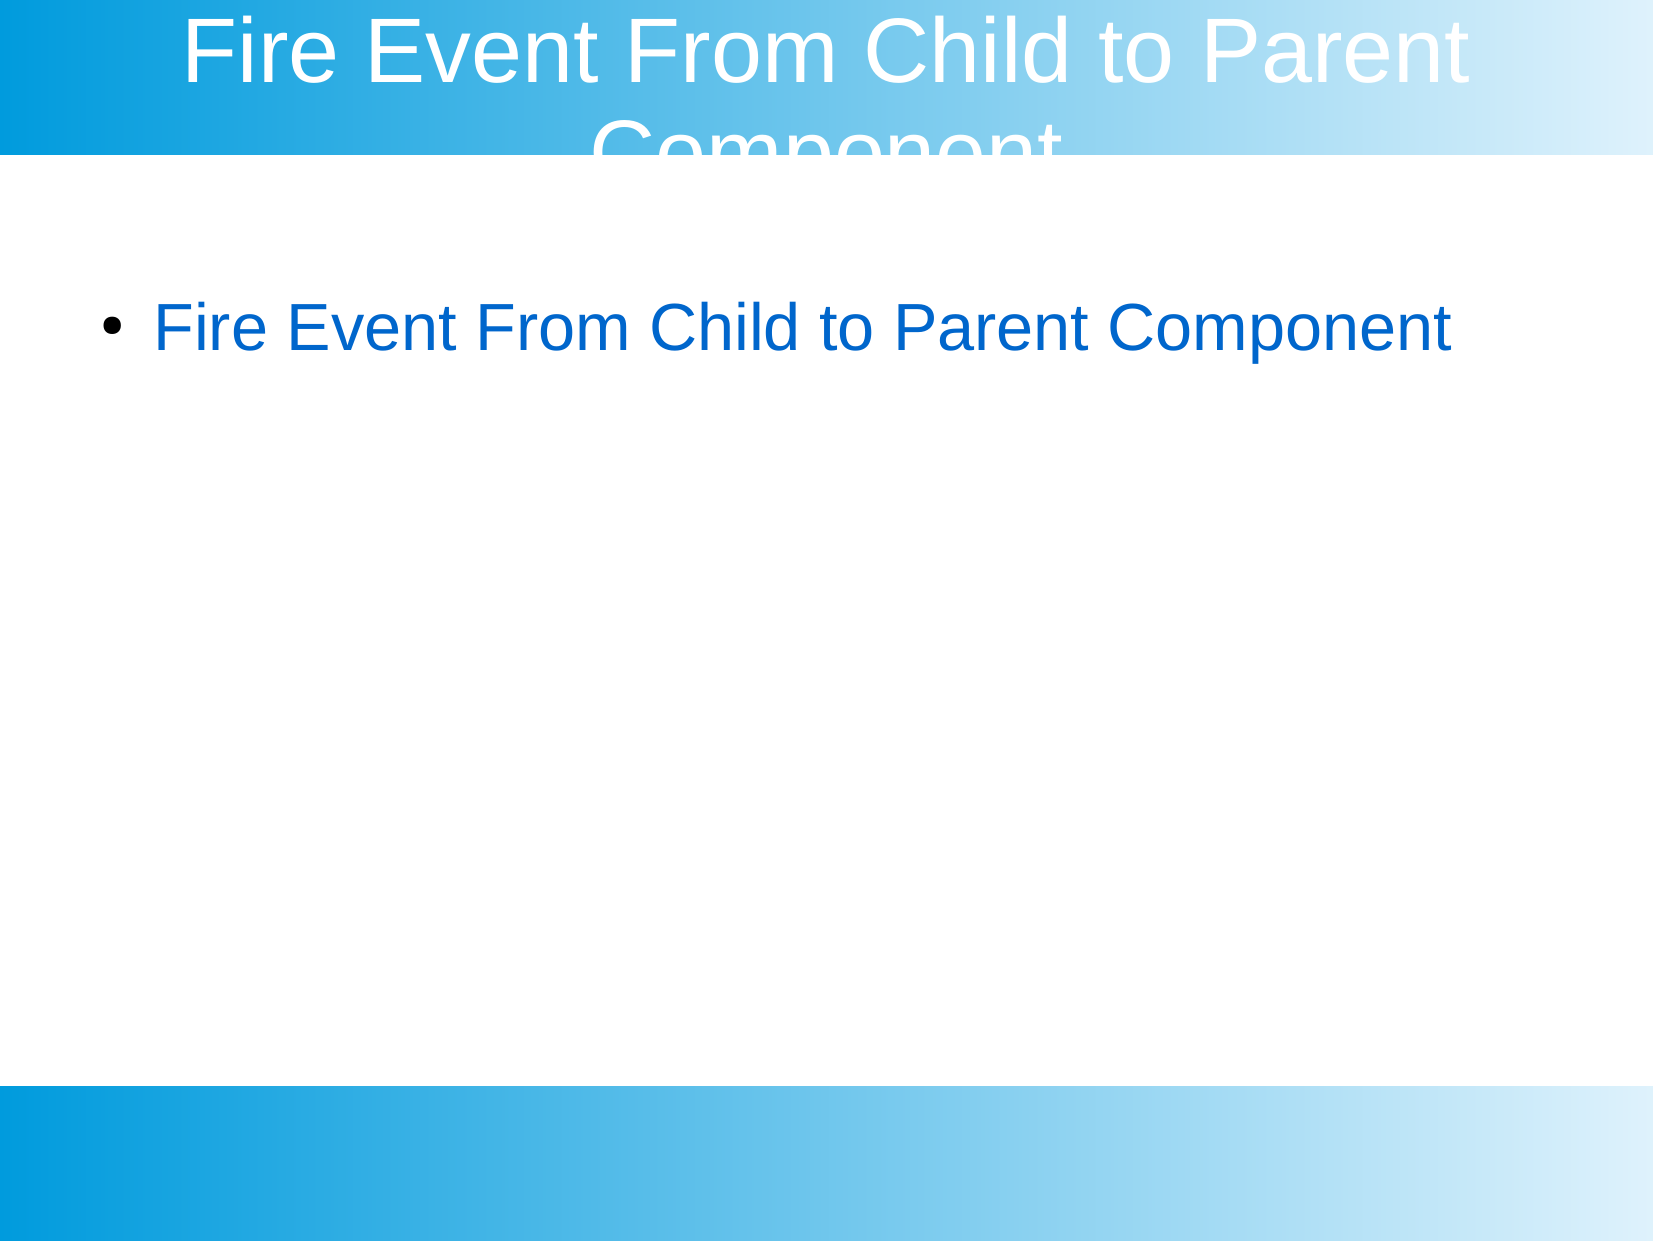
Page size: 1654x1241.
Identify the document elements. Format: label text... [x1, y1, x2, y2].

list Fire Event From Child to Parent Component [82, 290, 1571, 1010]
title Fire Event From Child to Parent Component [82, 0, 1571, 205]
